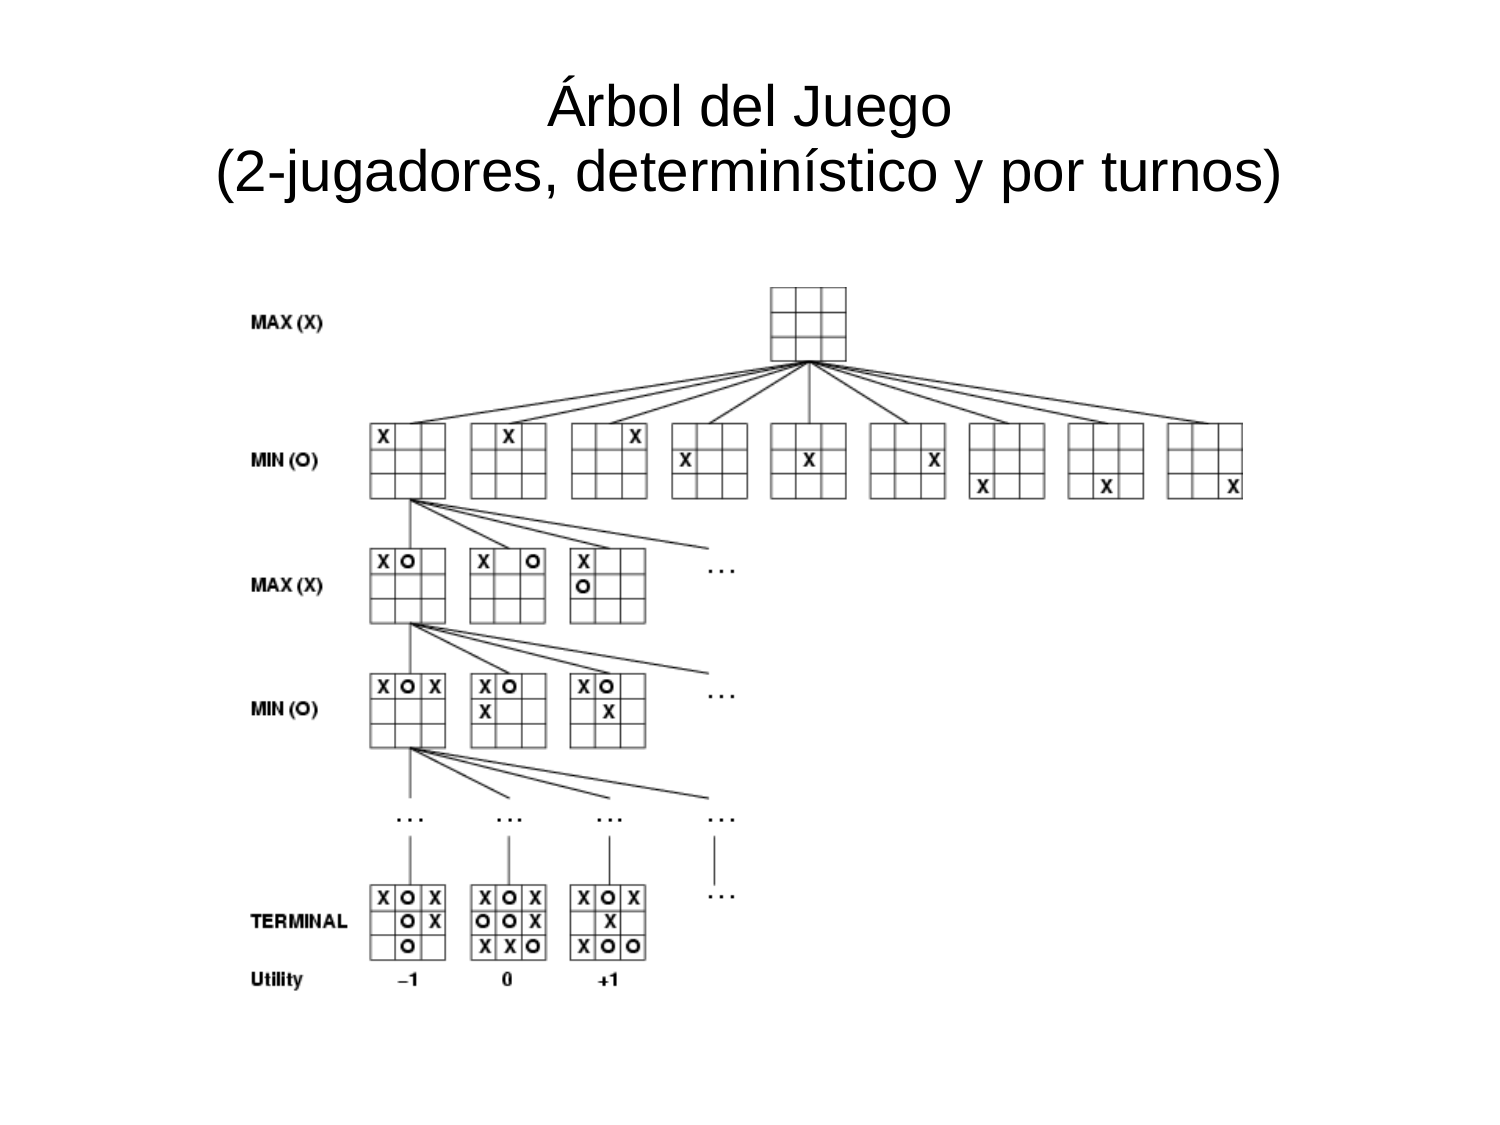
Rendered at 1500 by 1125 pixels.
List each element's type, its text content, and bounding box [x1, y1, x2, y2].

title Árbol del Juego (2-jugadores, determinístico y por turnos) [75, 45, 1426, 233]
picture [249, 287, 1243, 994]
